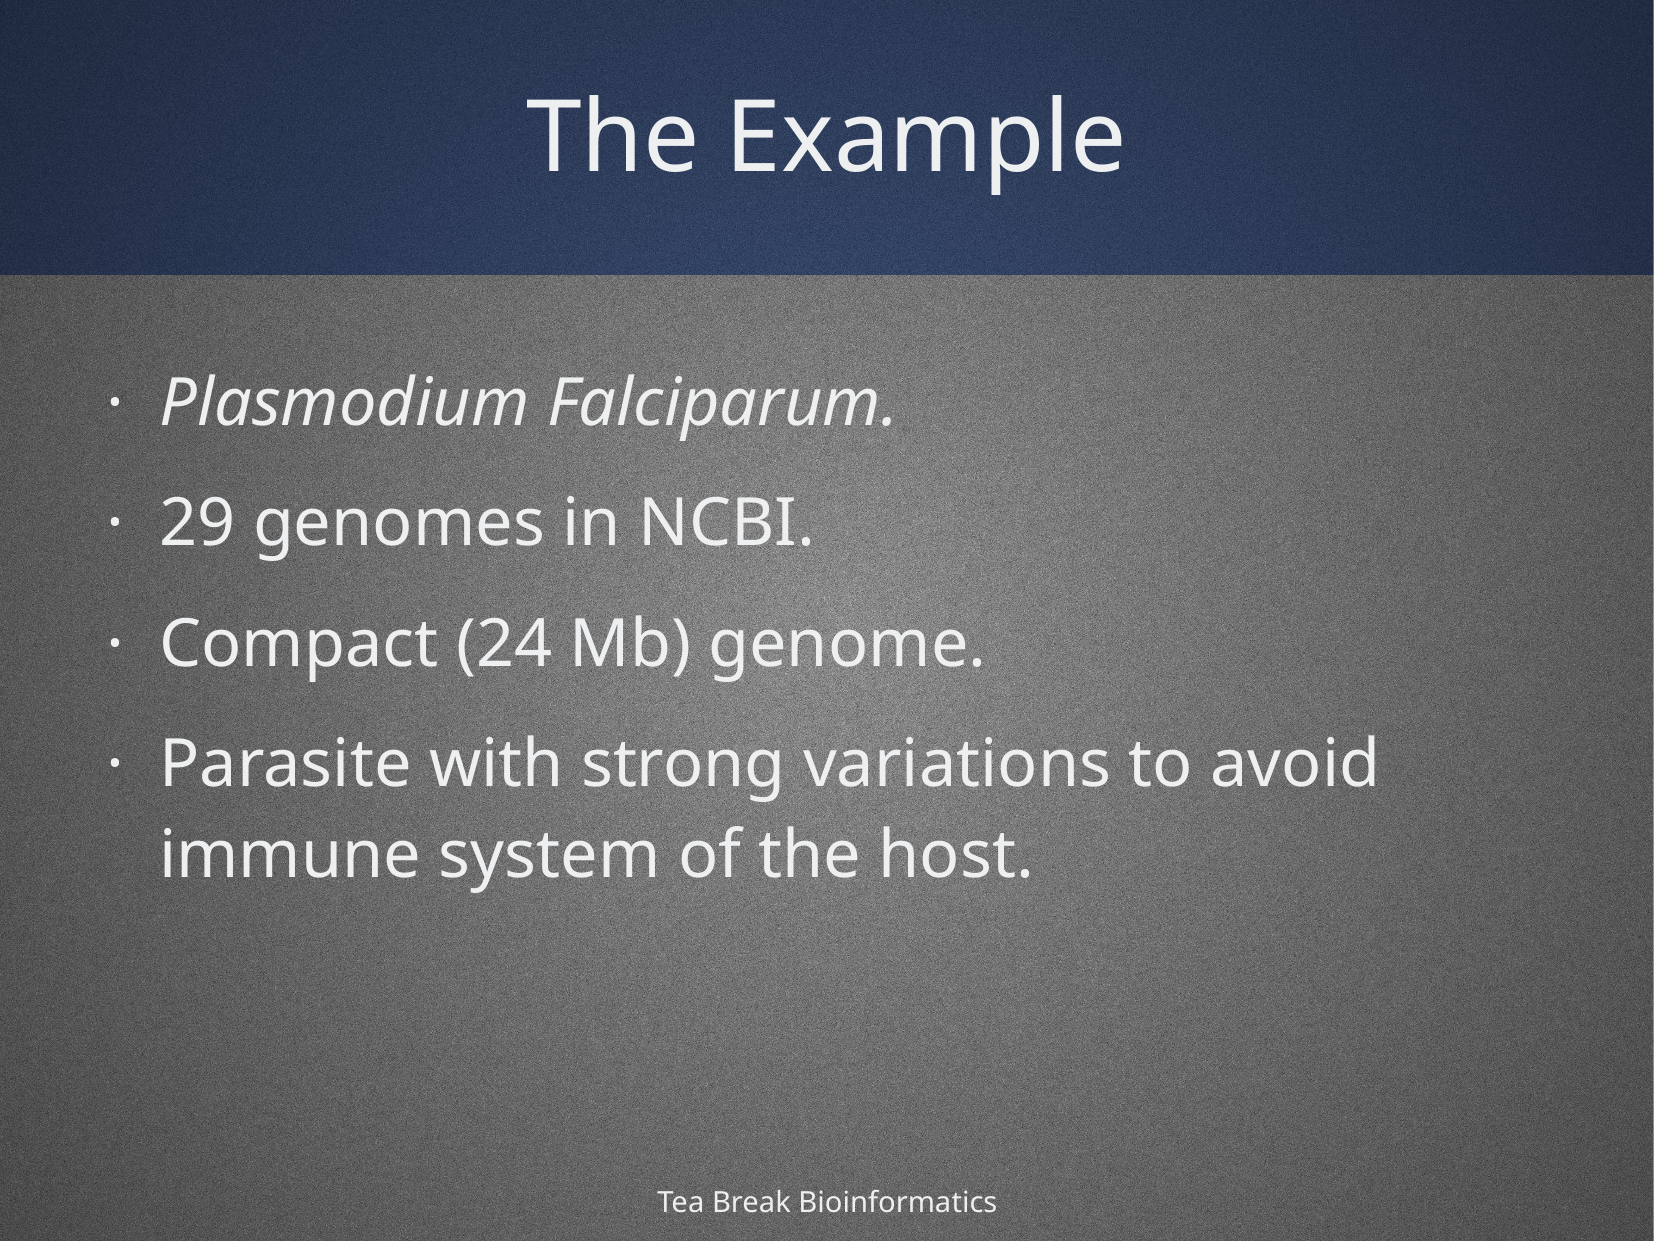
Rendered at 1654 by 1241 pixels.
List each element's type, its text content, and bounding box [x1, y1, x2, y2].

title The Example [88, 29, 1565, 237]
picture [0, 0, 1654, 1241]
list Plasmodium Falciparum. 29 genomes in NCBI. Compact (24 Mb) genome. Parasite with strong variations to avoid immune system of the host. [88, 354, 1565, 1066]
